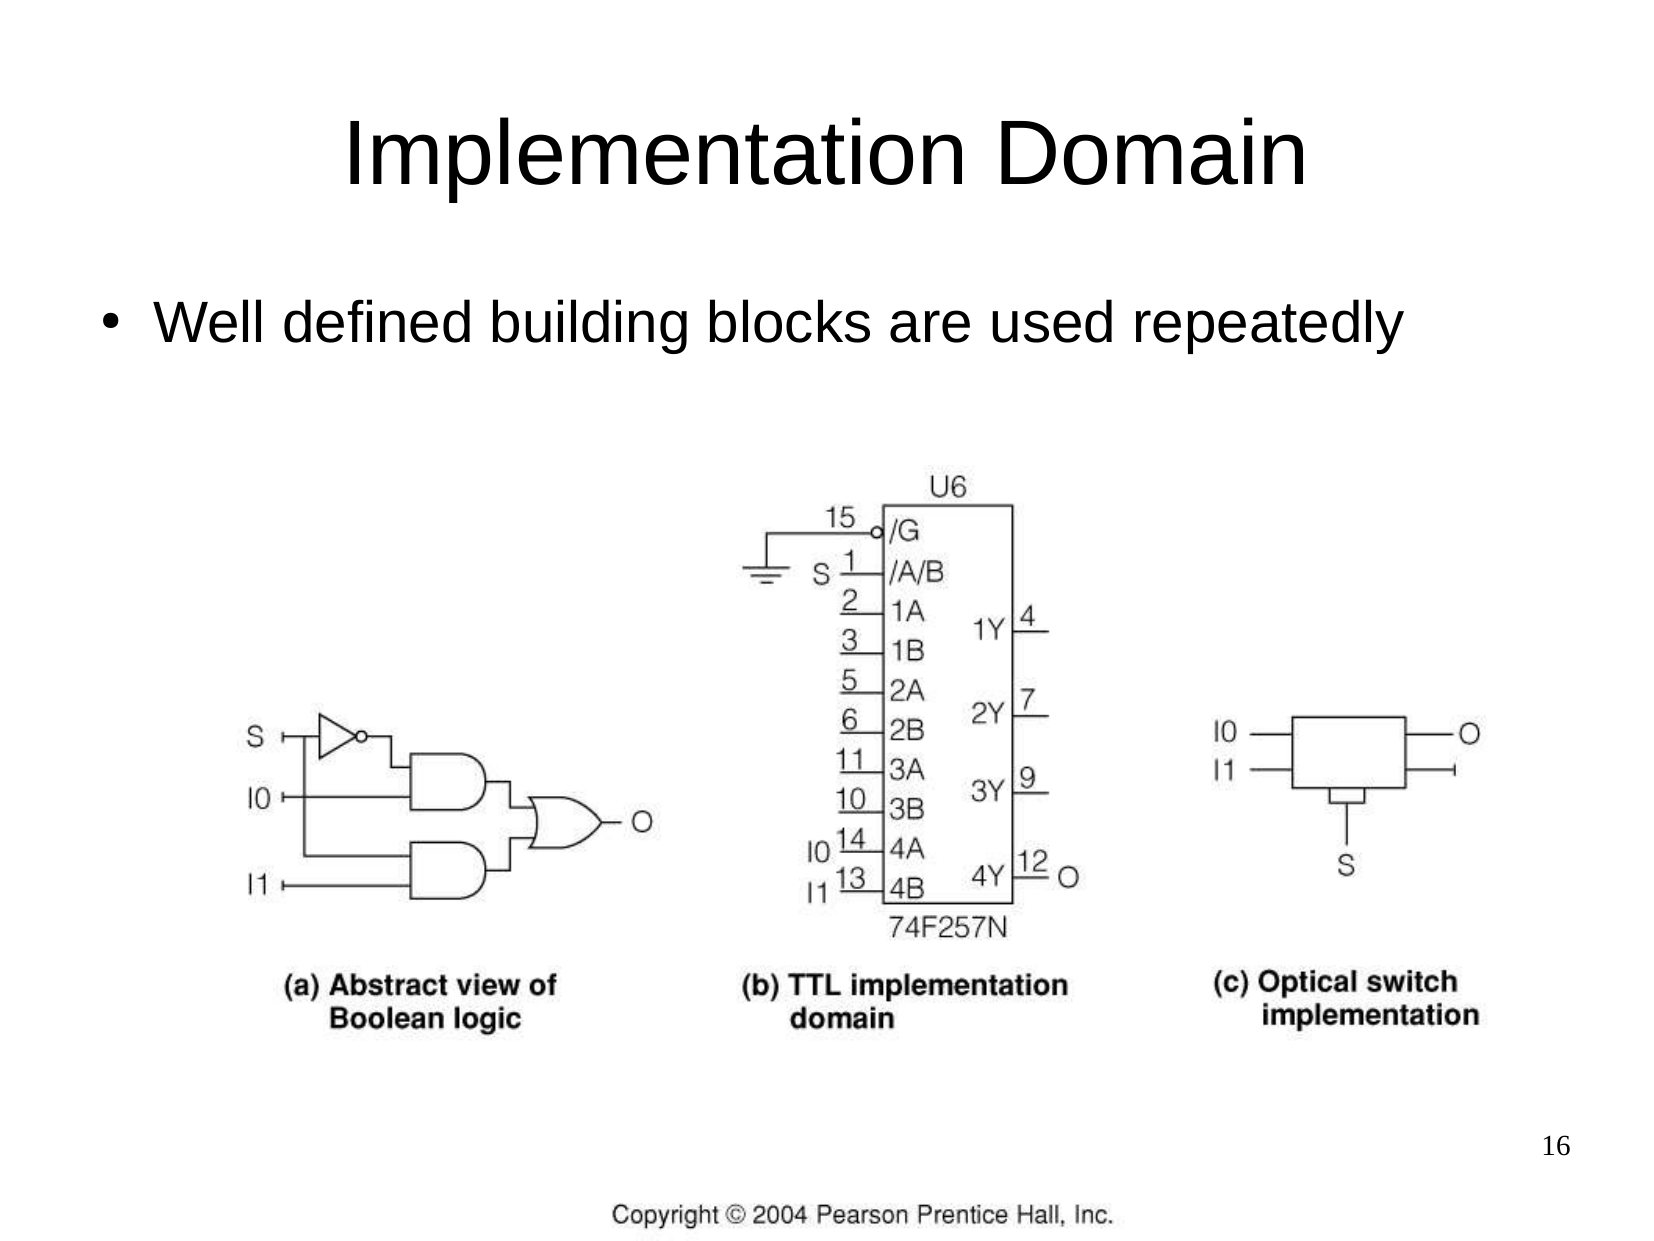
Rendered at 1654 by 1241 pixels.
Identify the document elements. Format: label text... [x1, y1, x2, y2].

list Well defined building blocks are used repeatedly [82, 290, 1538, 1010]
title Implementation Domain [82, 49, 1571, 257]
picture [236, 465, 1492, 1241]
